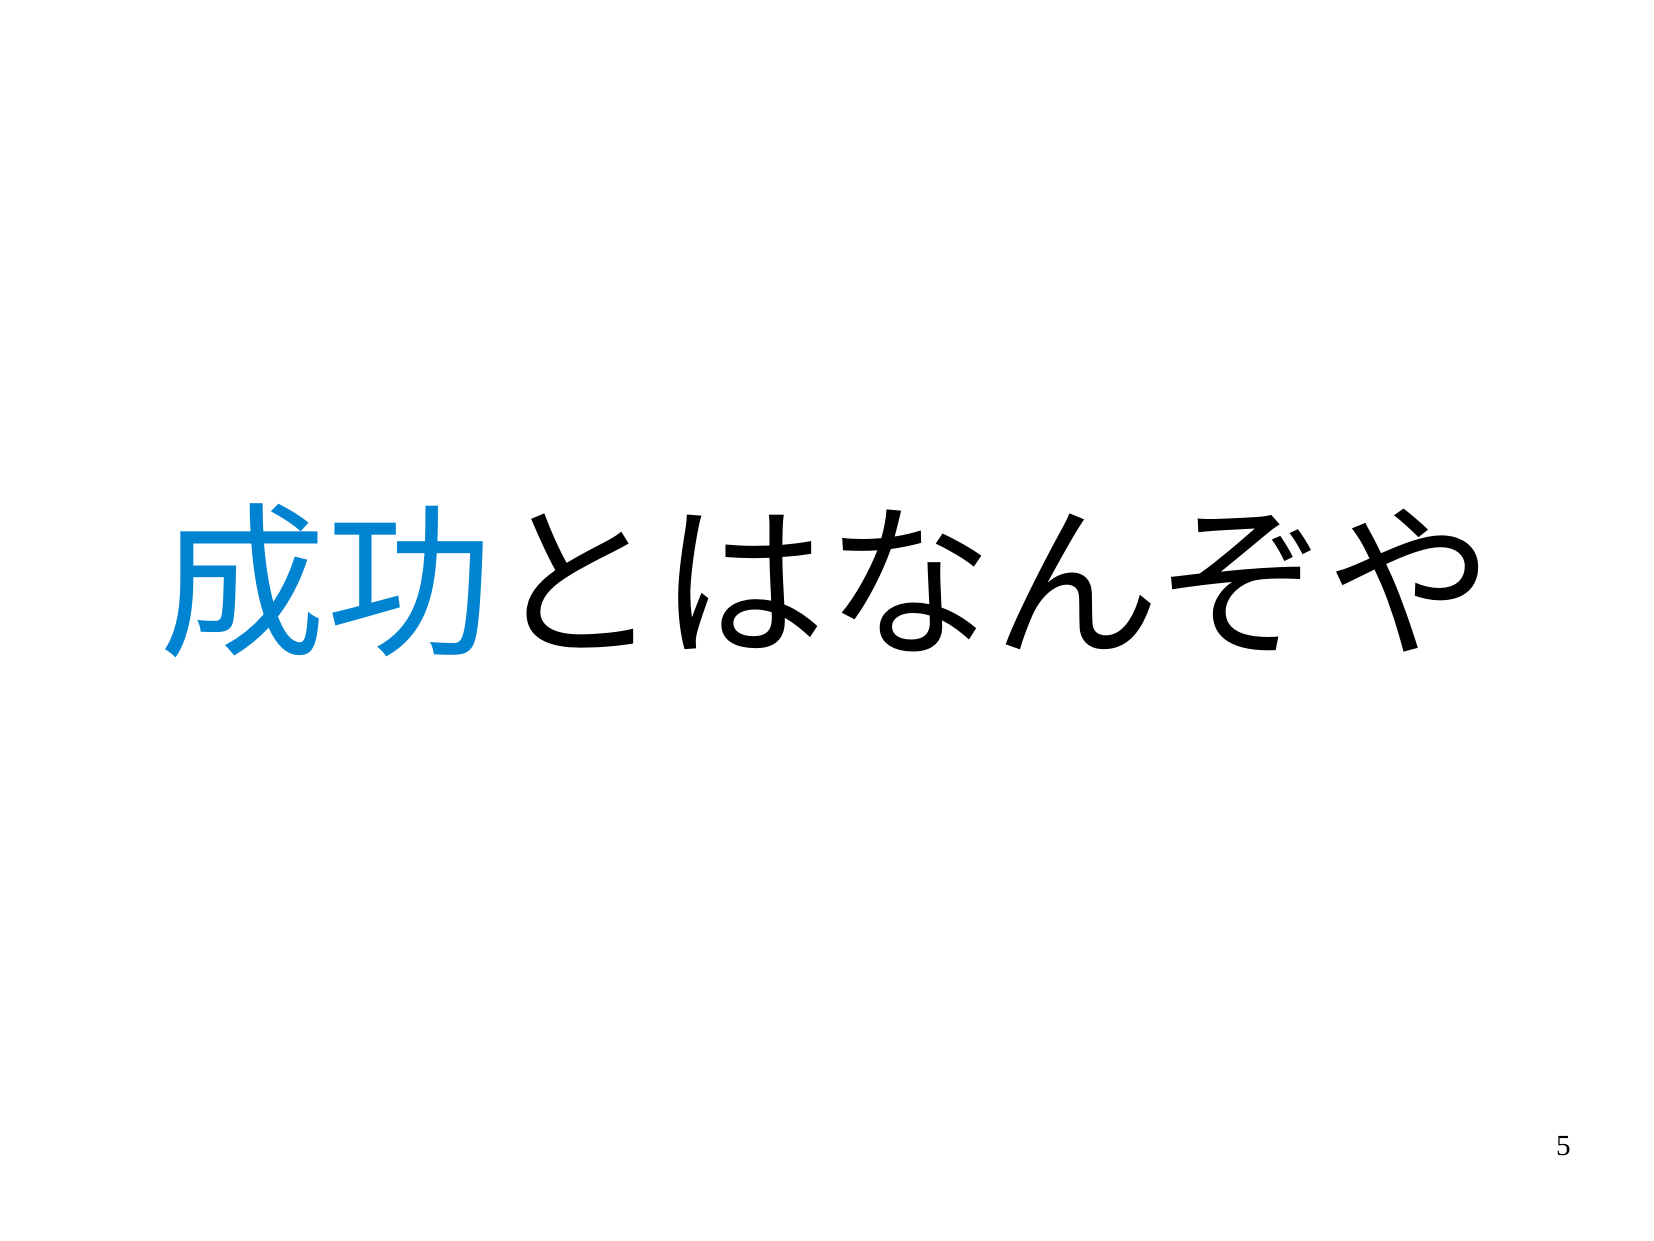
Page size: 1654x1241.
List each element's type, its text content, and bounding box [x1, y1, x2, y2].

subtitle 成功とはなんぞや [82, 56, 1571, 1102]
